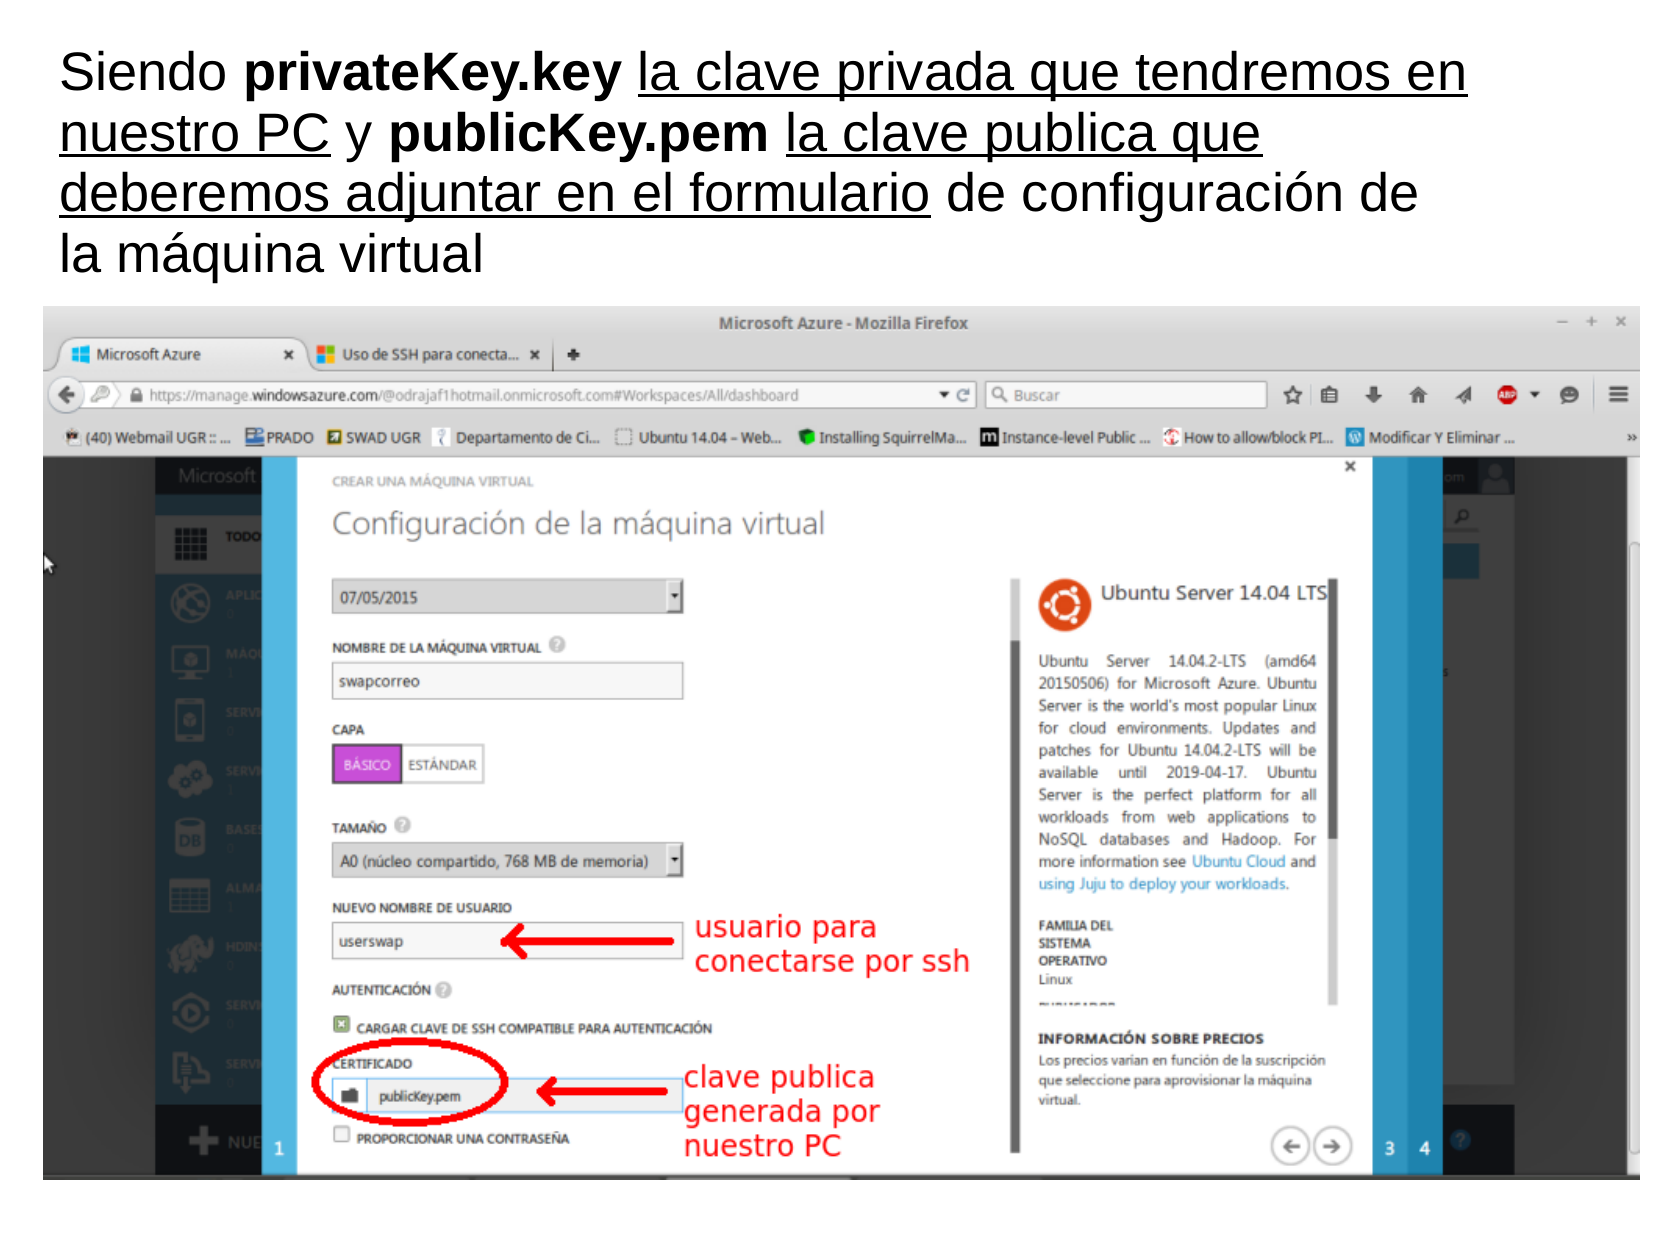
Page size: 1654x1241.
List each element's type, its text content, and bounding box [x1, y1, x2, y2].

picture [43, 306, 1640, 1180]
list Siendo privateKey.key la clave privada que tendremos en nuestro PC y publicKey.pem la clave publica que deberemos adjuntar en el formulario de configuración de la máquina virtual [0, 41, 1477, 827]
